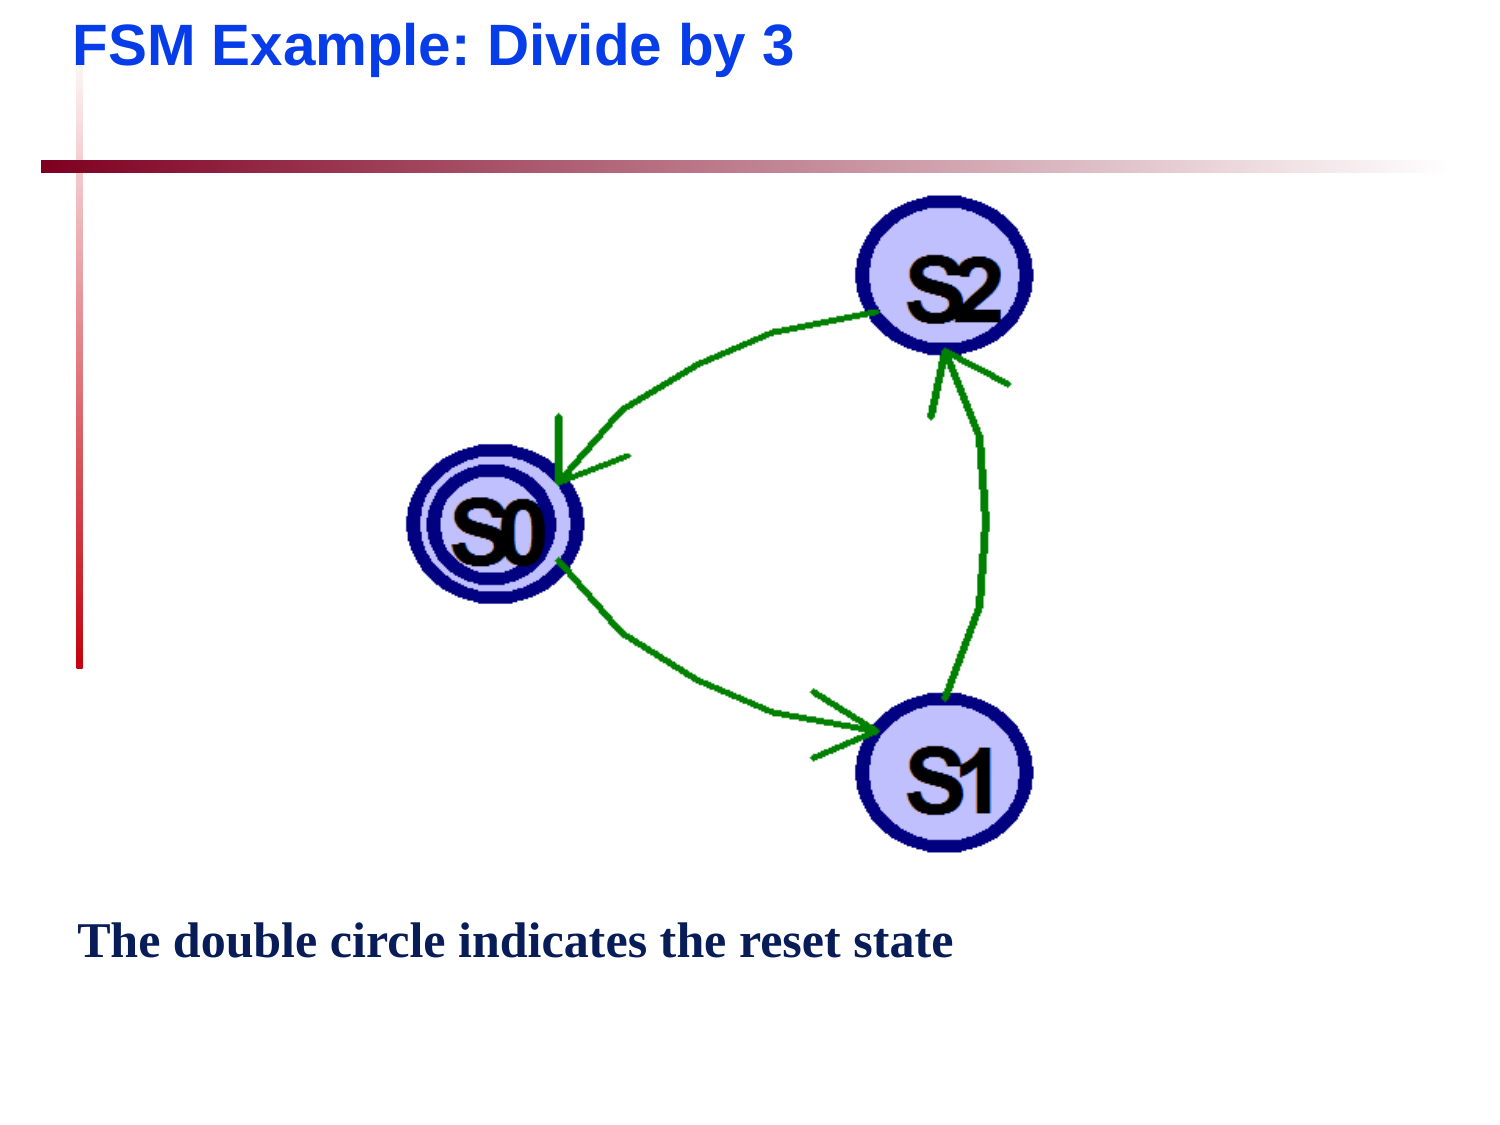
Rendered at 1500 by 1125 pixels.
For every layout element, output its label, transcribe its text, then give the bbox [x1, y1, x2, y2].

title FSM Example: Divide by 3 [62, 12, 1450, 209]
text_box The double circle indicates the reset state [62, 209, 1388, 1050]
picture [275, 188, 1231, 905]
